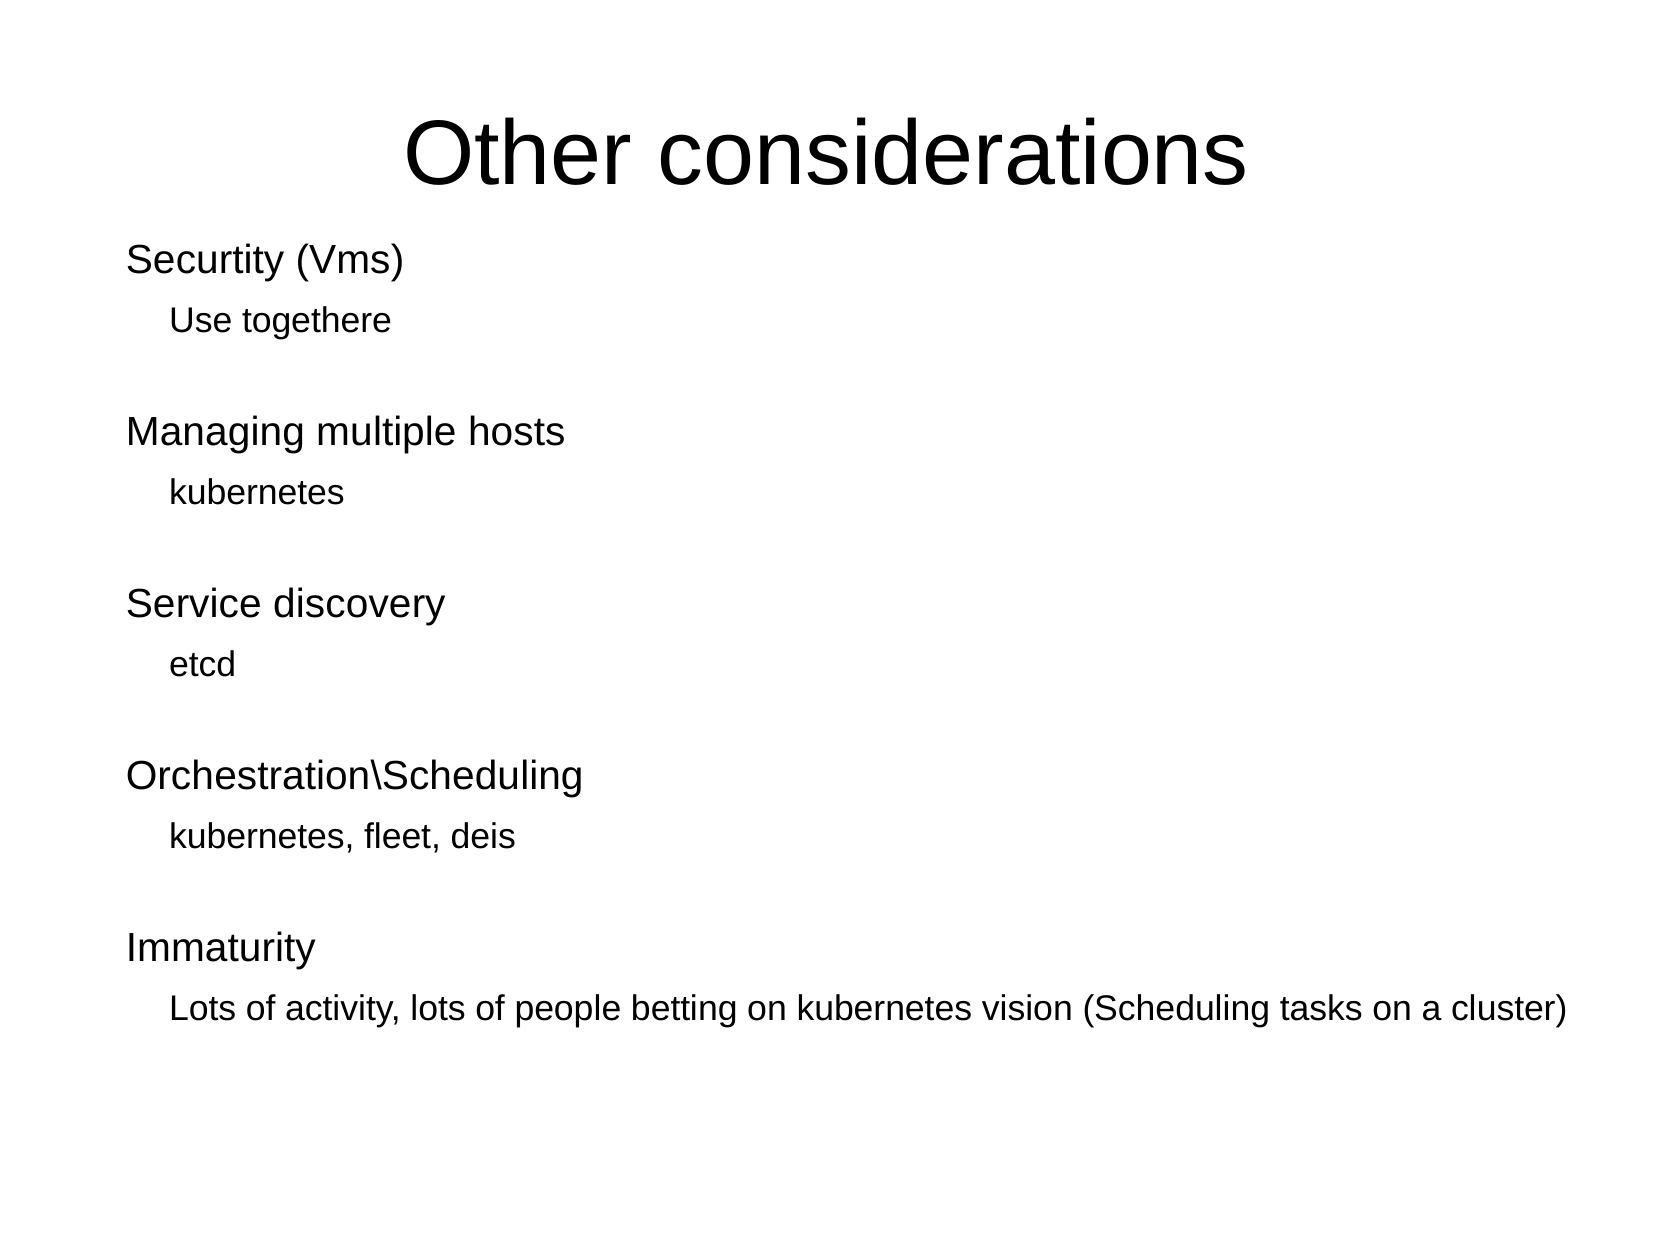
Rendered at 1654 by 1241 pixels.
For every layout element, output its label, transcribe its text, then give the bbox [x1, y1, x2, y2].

title Other considerations [82, 49, 1571, 236]
list Securtity (Vms) Use togethere Managing multiple hosts kubernetes Service discovery etcd Orchestration\Scheduling kubernetes, fleet, deis Immaturity Lots of activity, lots of people betting on kubernetes vision (Scheduling tasks on a cluster) [82, 236, 1571, 1063]
